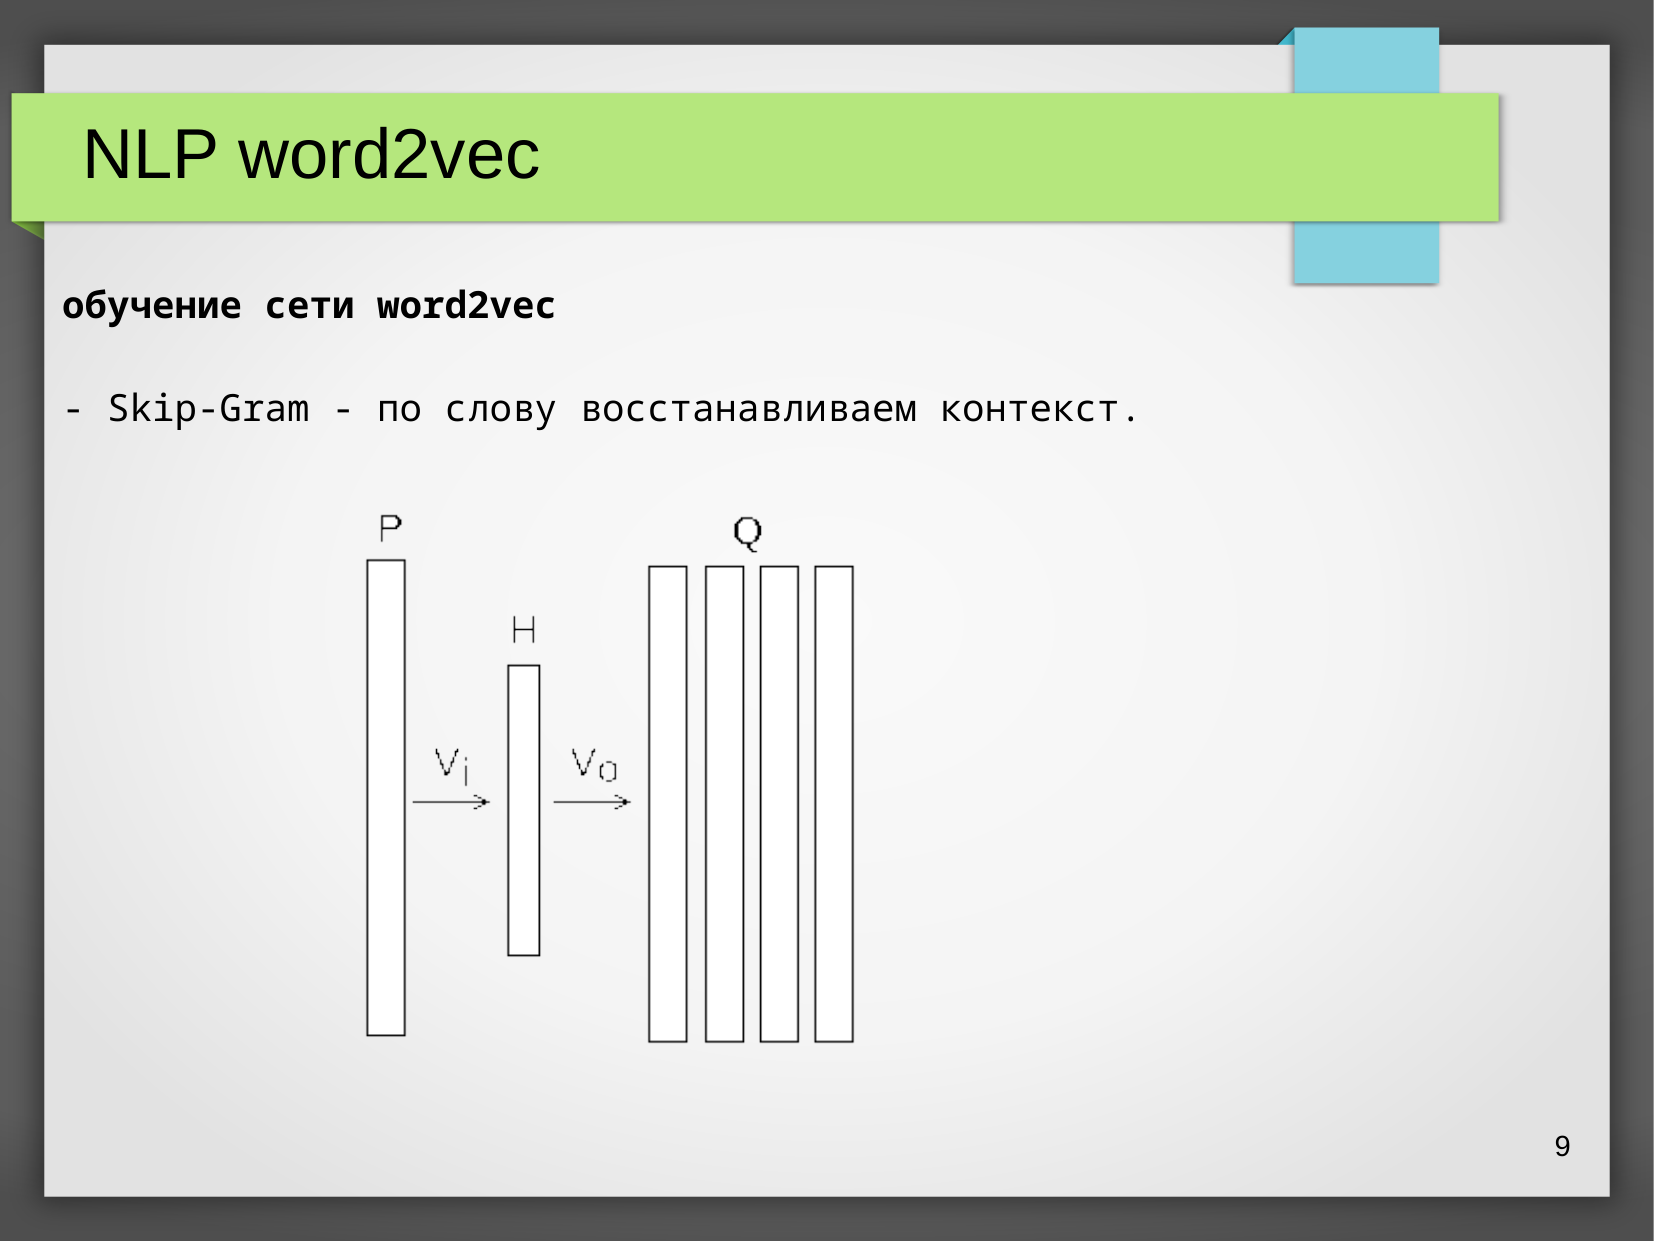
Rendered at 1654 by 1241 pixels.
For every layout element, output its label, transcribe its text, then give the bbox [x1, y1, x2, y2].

text_box обучение сети word2vec - Skip-Gram - по слову восстанавливаем контекст. [47, 271, 1193, 486]
picture [0, 0, 1654, 1241]
title NLP word2vec [82, 113, 1406, 194]
